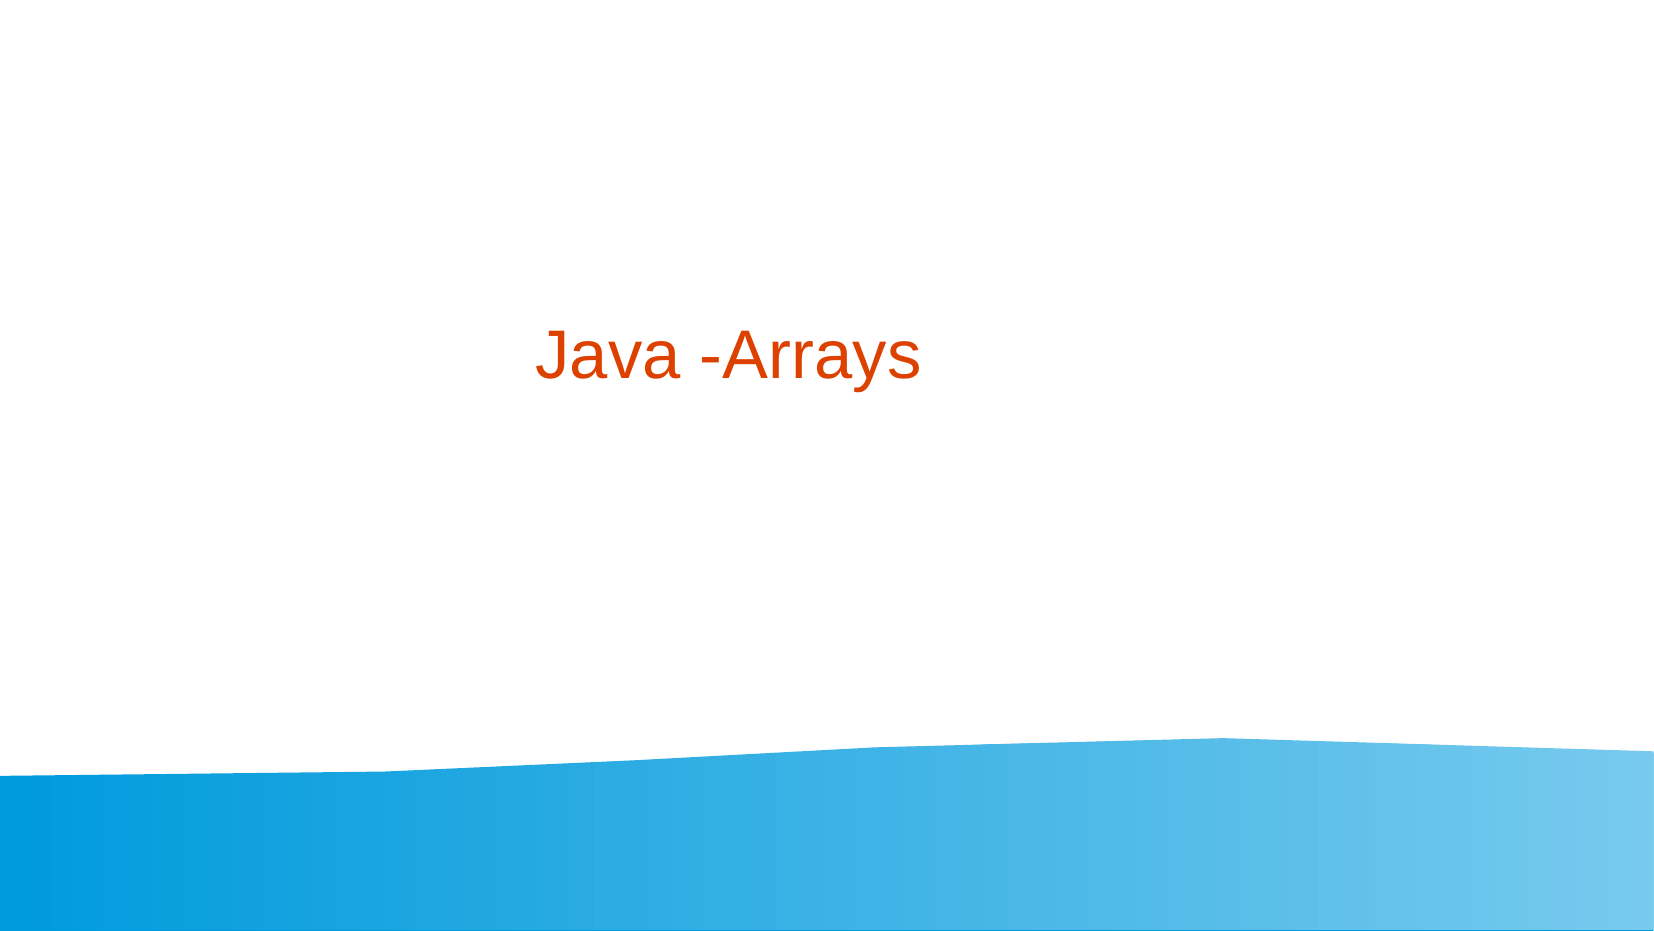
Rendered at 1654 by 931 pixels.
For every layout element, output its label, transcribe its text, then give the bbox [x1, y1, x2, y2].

title Java -Arrays [0, 265, 1477, 443]
